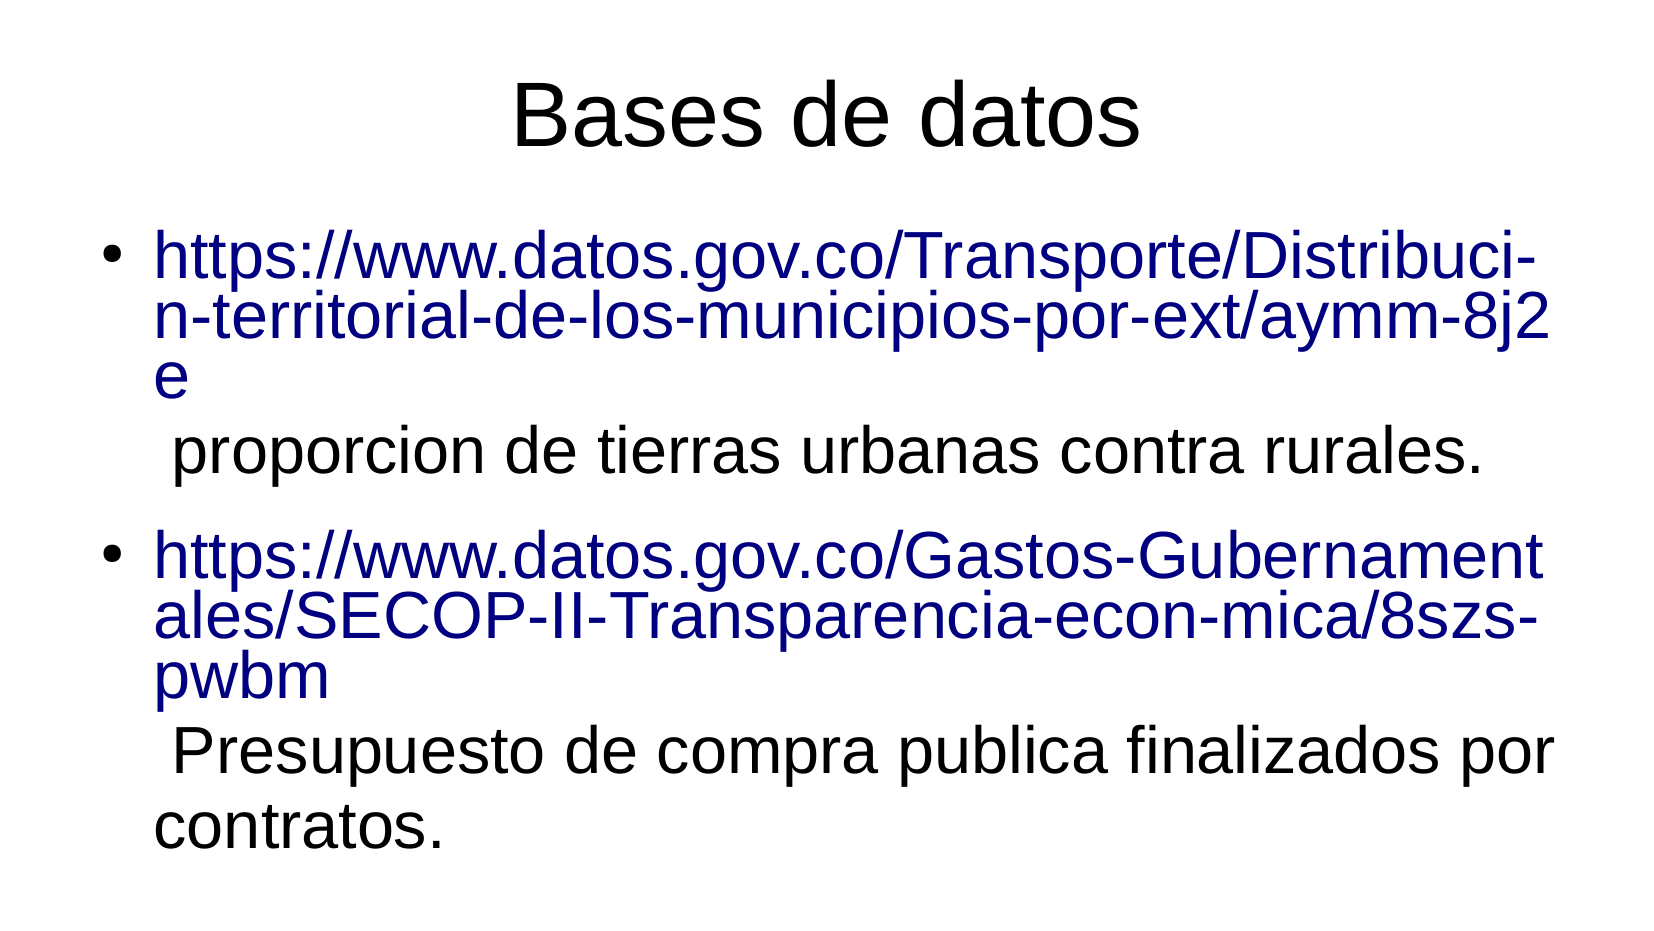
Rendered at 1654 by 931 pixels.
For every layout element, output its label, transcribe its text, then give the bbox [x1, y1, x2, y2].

list https://www.datos.gov.co/Transporte/Distribuci-n-territorial-de-los-municipios-por-ext/aymm-8j2e proporcion de tierras urbanas contra rurales. https://www.datos.gov.co/Gastos-Gubernamentales/SECOP-II-Transparencia-econ-mica/8szs-pwbm Presupuesto de compra publica finalizados por contratos. [82, 217, 1571, 758]
title Bases de datos [82, 37, 1571, 193]
